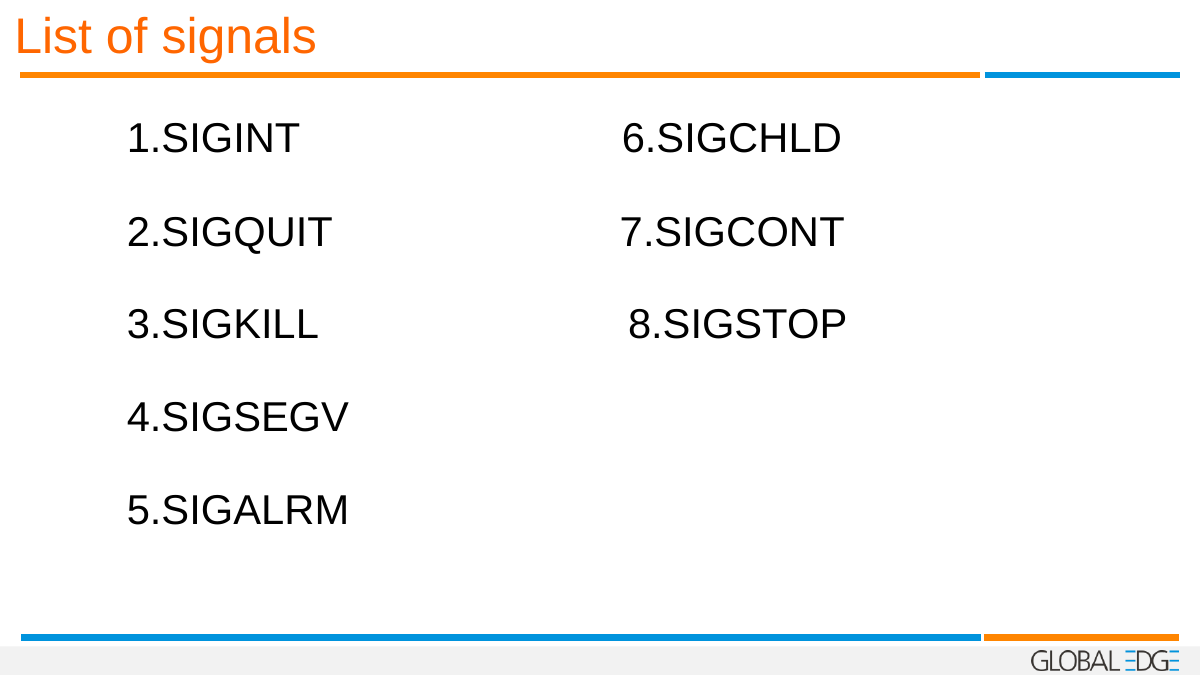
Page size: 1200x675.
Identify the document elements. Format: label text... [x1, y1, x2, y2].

picture [1031, 650, 1179, 671]
text_box 1.SIGINT 6.SIGCHLD 2.SIGQUIT 7.SIGCONT 3.SIGKILL 8.SIGSTOP 4.SIGSEGV 5.SIGALRM [112, 107, 1034, 640]
title List of signals [12, 7, 319, 66]
